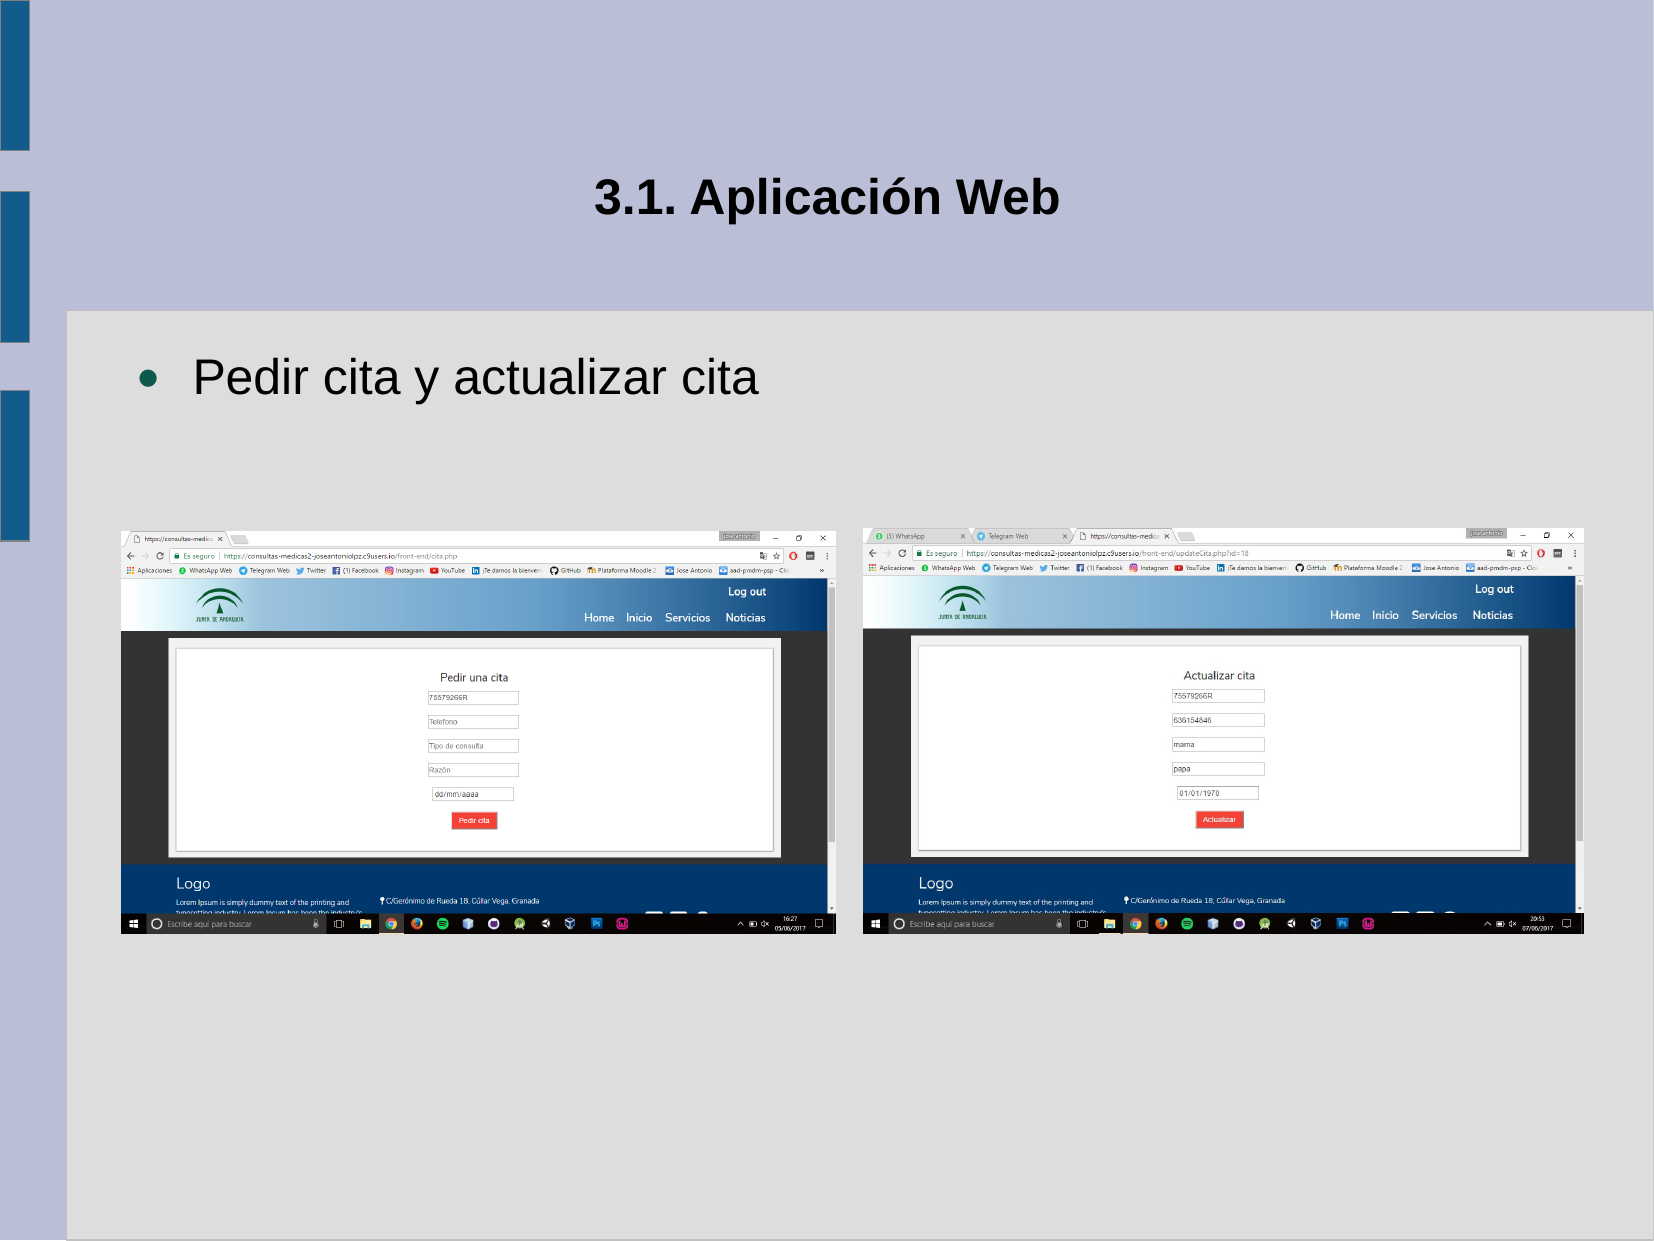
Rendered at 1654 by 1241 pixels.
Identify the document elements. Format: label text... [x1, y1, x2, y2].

picture [121, 531, 836, 934]
text_box Pedir cita y actualizar cita [121, 344, 1534, 1126]
picture [863, 528, 1584, 934]
text_box 3.1. Aplicación Web [121, 91, 1534, 299]
